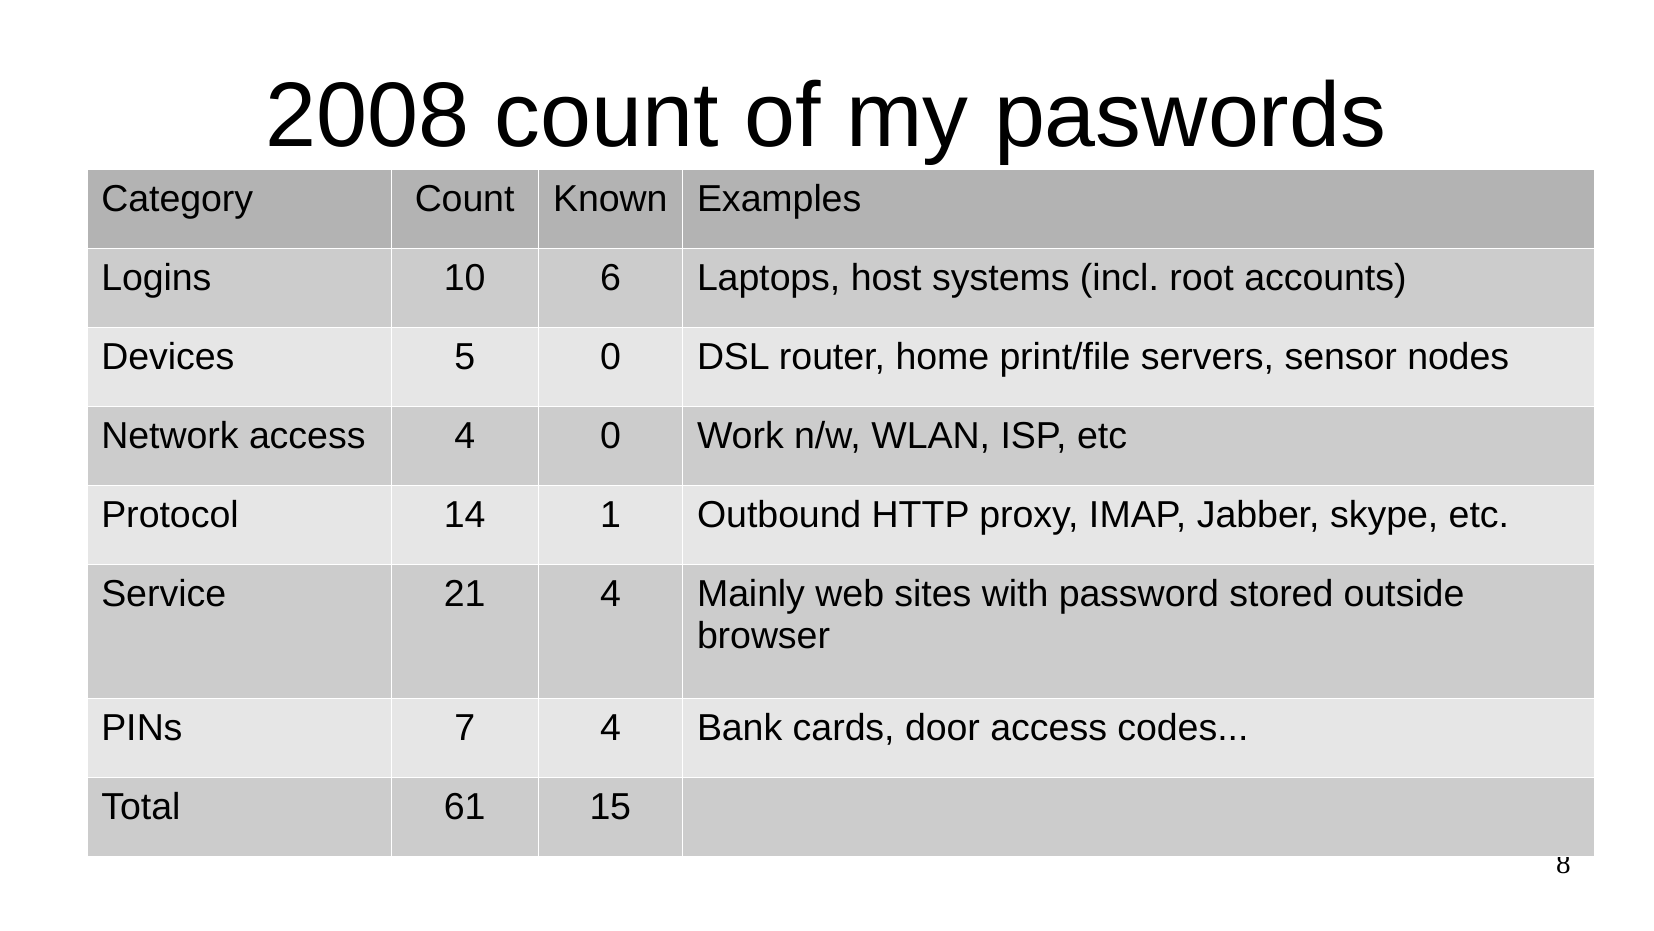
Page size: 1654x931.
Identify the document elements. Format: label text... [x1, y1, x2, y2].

table_cell 14 [392, 486, 538, 564]
table_cell 4 [539, 565, 682, 698]
table_cell PINs [88, 699, 391, 777]
table_cell Devices [88, 328, 391, 406]
table_header Known [539, 170, 682, 248]
table_cell Protocol [88, 486, 391, 564]
table_cell Outbound HTTP proxy, IMAP, Jabber, skype, etc. [683, 486, 1594, 564]
table_cell [683, 778, 1594, 856]
table_cell 21 [392, 565, 538, 698]
table_cell 61 [392, 778, 538, 856]
title 2008 count of my paswords [82, 37, 1571, 193]
table_header Category [88, 170, 391, 248]
table_cell Logins [88, 249, 391, 327]
table_cell 1 [539, 486, 682, 564]
table_cell 0 [539, 328, 682, 406]
table_cell DSL router, home print/file servers, sensor nodes [683, 328, 1594, 406]
table_cell 4 [539, 699, 682, 777]
table_cell 6 [539, 249, 682, 327]
table_cell 10 [392, 249, 538, 327]
table_cell Mainly web sites with password stored outside browser [683, 565, 1594, 698]
table_cell 7 [392, 699, 538, 777]
table_header Count [392, 170, 538, 248]
table_cell Network access [88, 407, 391, 485]
table_cell Service [88, 565, 391, 698]
table_cell 15 [539, 778, 682, 856]
table_cell Bank cards, door access codes... [683, 699, 1594, 777]
table_cell Total [88, 778, 391, 856]
table_cell 5 [392, 328, 538, 406]
table_cell 0 [539, 407, 682, 485]
table_cell Work n/w, WLAN, ISP, etc [683, 407, 1594, 485]
table_header Examples [683, 170, 1594, 248]
table_cell 4 [392, 407, 538, 485]
table_cell Laptops, host systems (incl. root accounts) [683, 249, 1594, 327]
